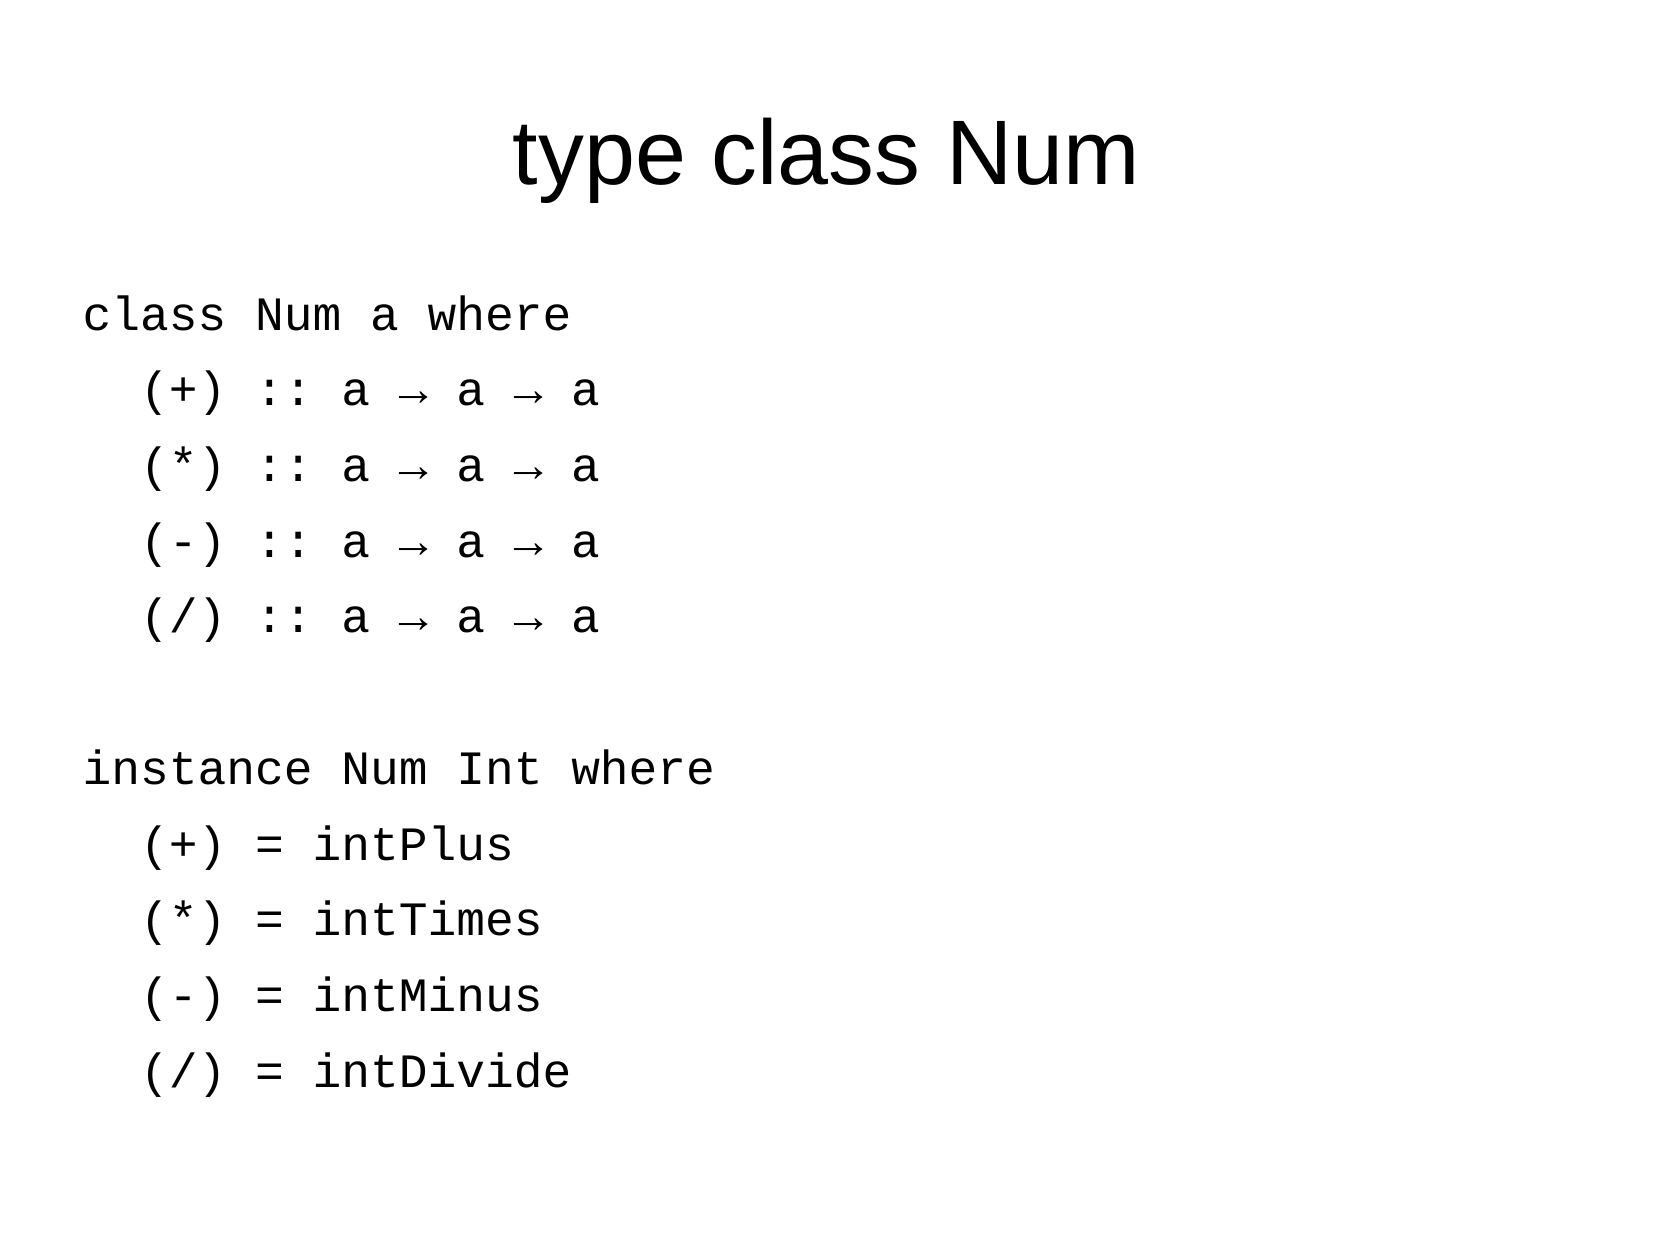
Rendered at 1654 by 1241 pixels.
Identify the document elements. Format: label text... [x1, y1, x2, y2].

list class Num a where (+) :: a → a → a (*) :: a → a → a (-) :: a → a → a (/) :: a → a → a instance Num Int where (+) = intPlus (*) = intTimes (-) = intMinus (/) = intDivide [82, 290, 1571, 1109]
title type class Num [82, 49, 1571, 257]
